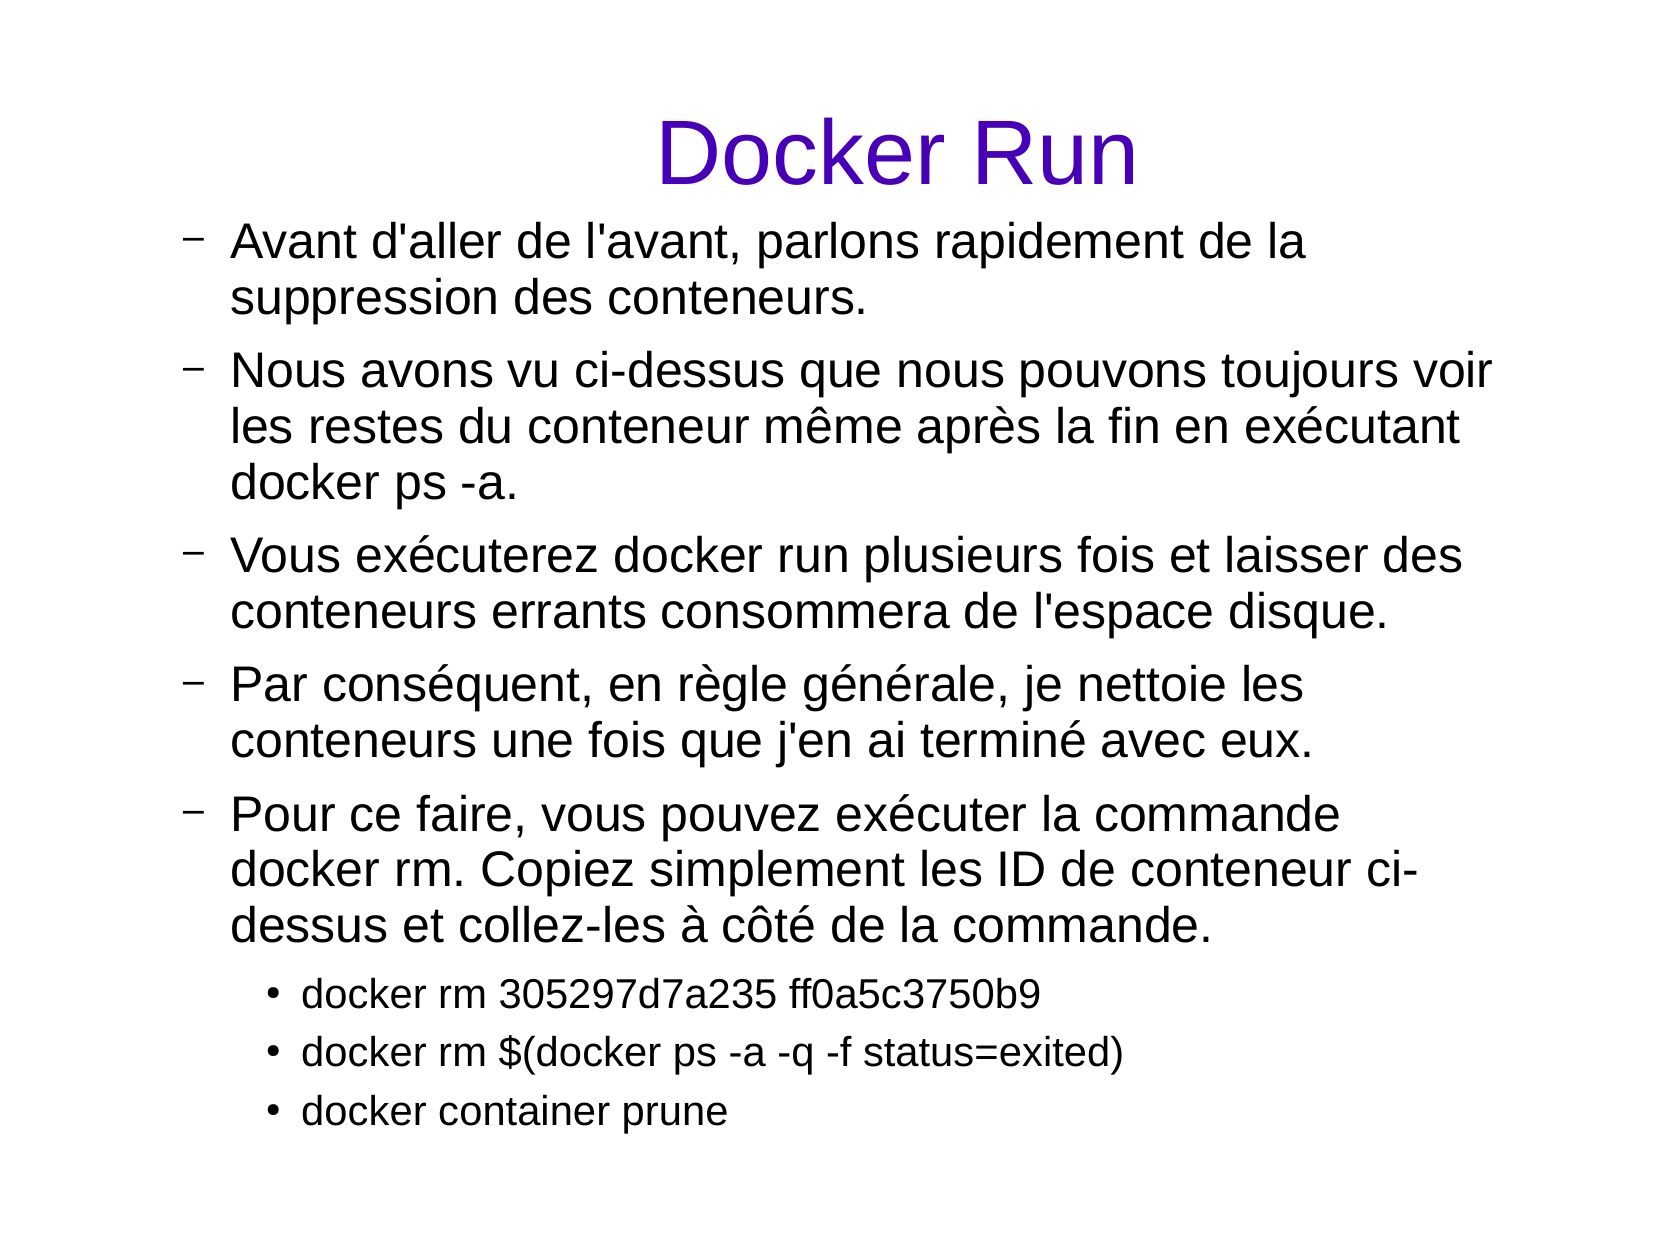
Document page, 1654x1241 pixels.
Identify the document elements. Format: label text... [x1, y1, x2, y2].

title Docker Run [82, 49, 1571, 257]
list Avant d'aller de l'avant, parlons rapidement de la suppression des conteneurs. Nous avons vu ci-dessus que nous pouvons toujours voir les restes du conteneur même après la fin en exécutant docker ps -a. Vous exécuterez docker run plusieurs fois et laisser des conteneurs errants consommera de l'espace disque. Par conséquent, en règle générale, je nettoie les conteneurs une fois que j'en ai terminé avec eux. Pour ce faire, vous pouvez exécuter la commande docker rm. Copiez simplement les ID de conteneur ci-dessus et collez-les à côté de la commande. docker rm 305297d7a235 ff0a5c3750b9 docker rm $(docker ps -a -q -f status=exited) docker container prune [17, 213, 1506, 1211]
